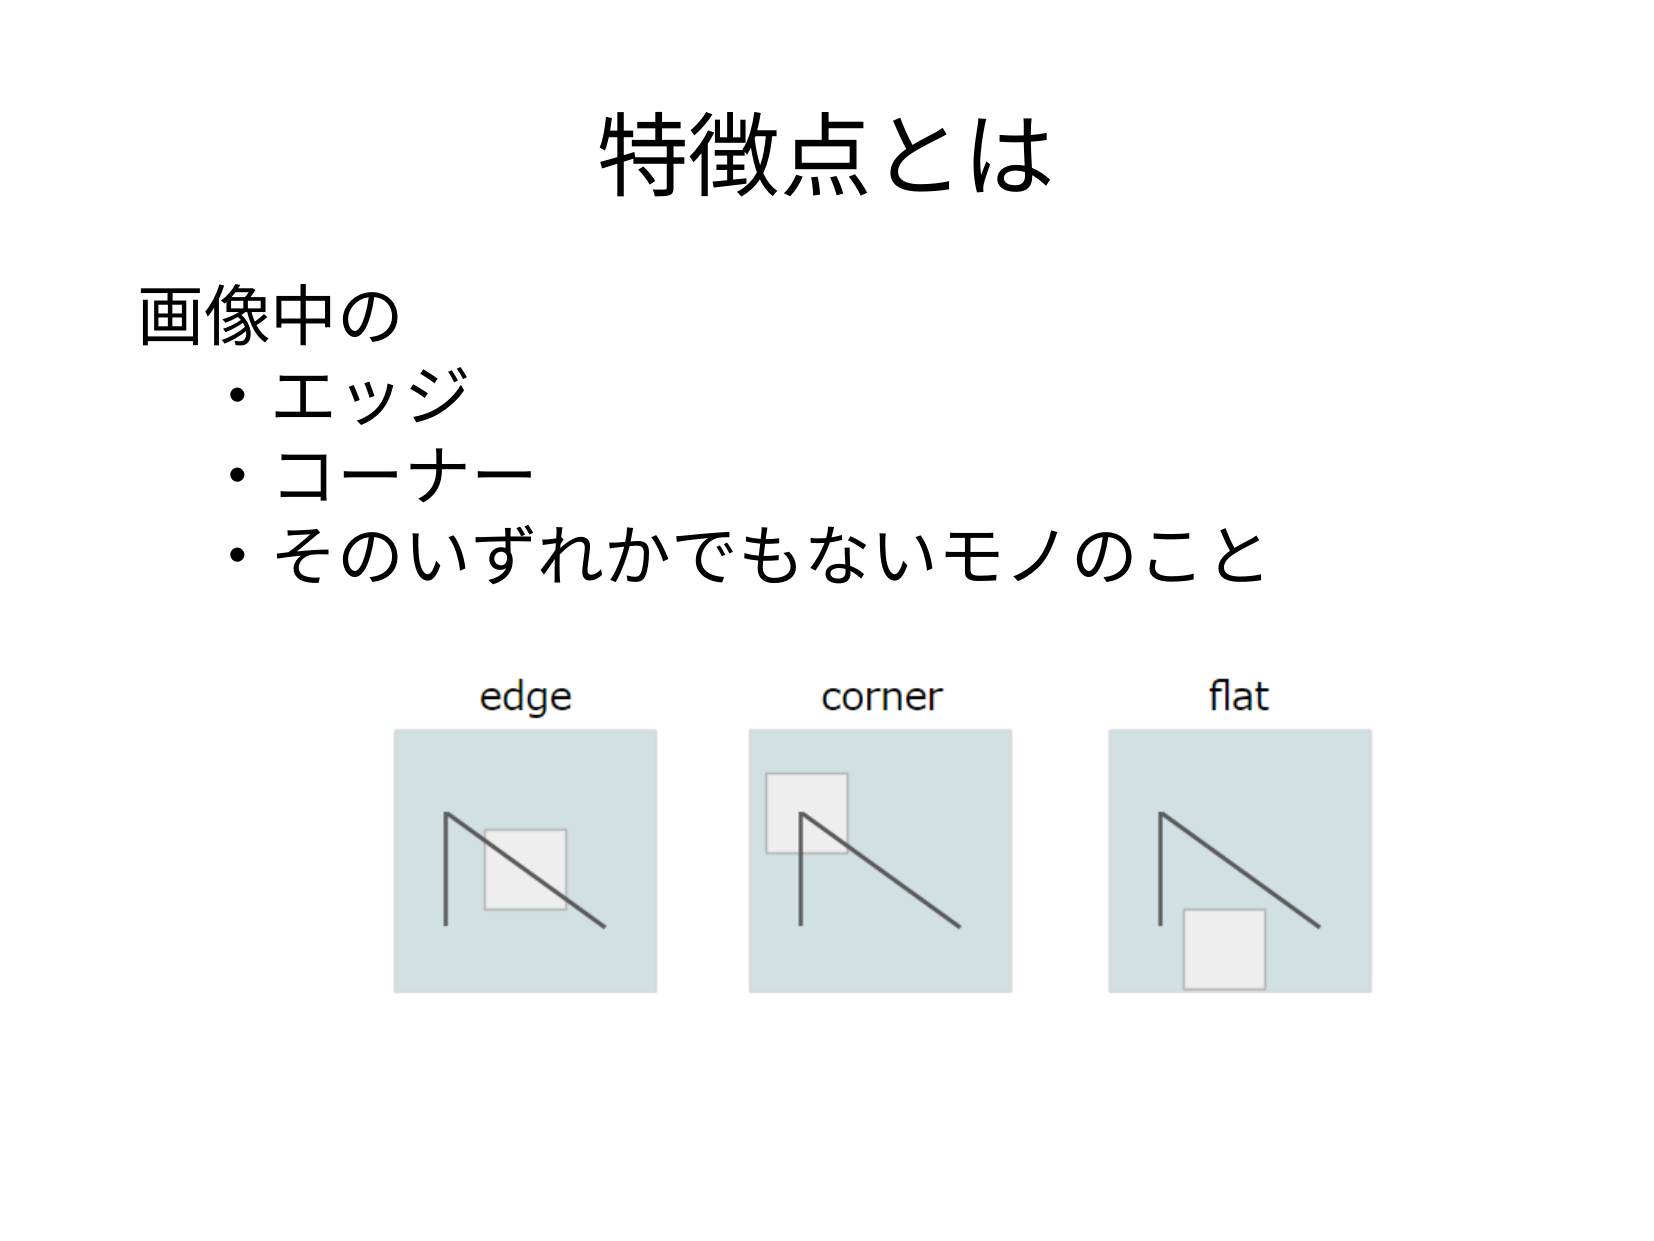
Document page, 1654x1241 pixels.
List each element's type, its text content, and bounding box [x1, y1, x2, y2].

text_box 画像中の ・エッジ ・コーナー ・そのいずれかでもないモノのこと [70, 271, 1559, 596]
picture [353, 651, 1418, 1028]
text_box 特徴点とは [82, 49, 1571, 257]
